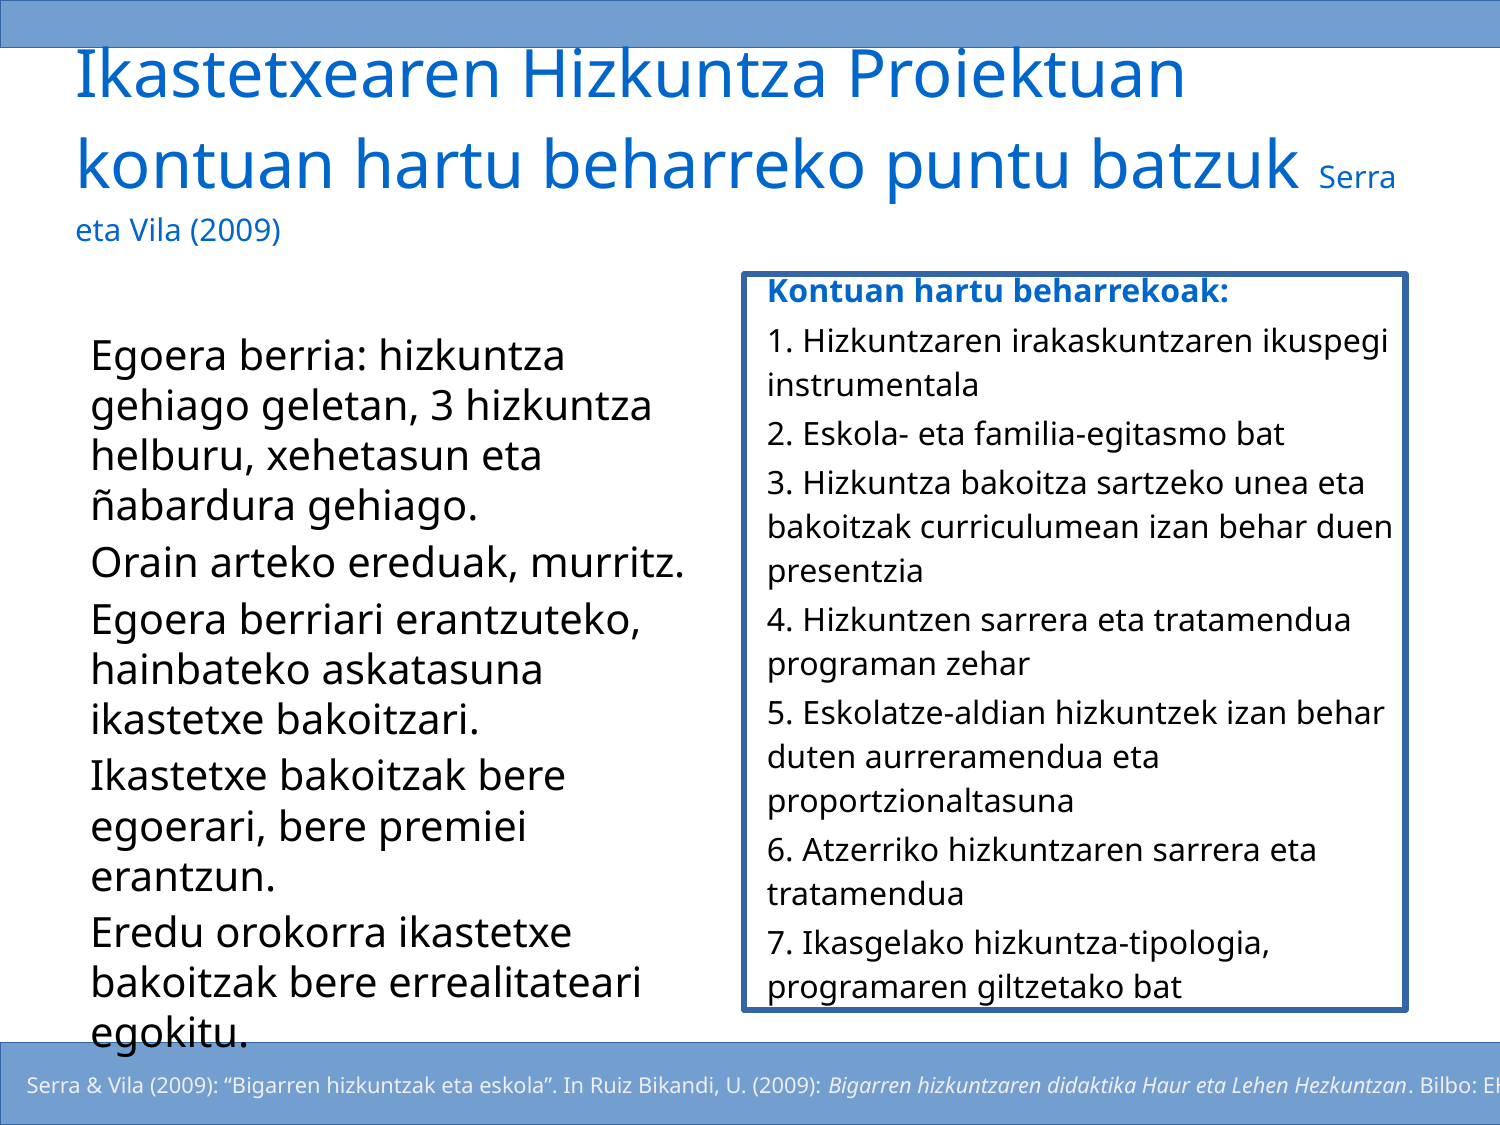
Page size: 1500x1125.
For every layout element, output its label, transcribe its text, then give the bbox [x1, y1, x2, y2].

list Egoera berria: hizkuntza gehiago geletan, 3 hizkuntza helburu, xehetasun eta ñabardura gehiago. Orain arteko ereduak, murritz. Egoera berriari erantzuteko, hainbateko askatasuna ikastetxe bakoitzari. Ikastetxe bakoitzak bere egoerari, bere premiei erantzun. Eredu orokorra ikastetxe bakoitzak bere errealitateari egokitu. [75, 321, 734, 1062]
title Ikastetxearen Hizkuntza Proiektuan kontuan hartu beharreko puntu batzuk Serra eta Vila (2009) [75, 45, 1425, 233]
list Kontuan hartu beharrekoak: 1. Hizkuntzaren irakaskuntzaren ikuspegi instrumentala 2. Eskola- eta familia-egitasmo bat 3. Hizkuntza bakoitza sartzeko unea eta bakoitzak curriculumean izan behar duen presentzia 4. Hizkuntzen sarrera eta tratamendua programan zehar 5. Eskolatze-aldian hizkuntzek izan behar duten aurreramendua eta proportzionaltasuna 6. Atzerriko hizkuntzaren sarrera eta tratamendua 7. Ikasgelako hizkuntza-tipologia, programaren giltzetako bat [766, 268, 1426, 1011]
text_box Serra & Vila (2009): “Bigarren hizkuntzak eta eskola”. In Ruiz Bikandi, U. (2009): Bigarren hizkuntzaren didaktika Haur eta Lehen Hezkuntzan. Bilbo: EHUAZ. (21-46 or. [11, 1062, 1489, 1103]
list Kontuan hartu beharrekoak: 1. Hizkuntzaren irakaskuntzaren ikuspegi instrumentala 2. Eskola- eta familia-egitasmo bat 3. Hizkuntza bakoitza sartzeko unea eta bakoitzak curriculumean izan behar duen presentzia 4. Hizkuntzen sarrera eta tratamendua programan zehar 5. Eskolatze-aldian hizkuntzek izan behar duten aurreramendua eta proportzionaltasuna 6. Atzerriko hizkuntzaren sarrera eta tratamendua 7. Ikasgelako hizkuntza-tipologia, programaren giltzetako bat [766, 277, 1402, 1007]
